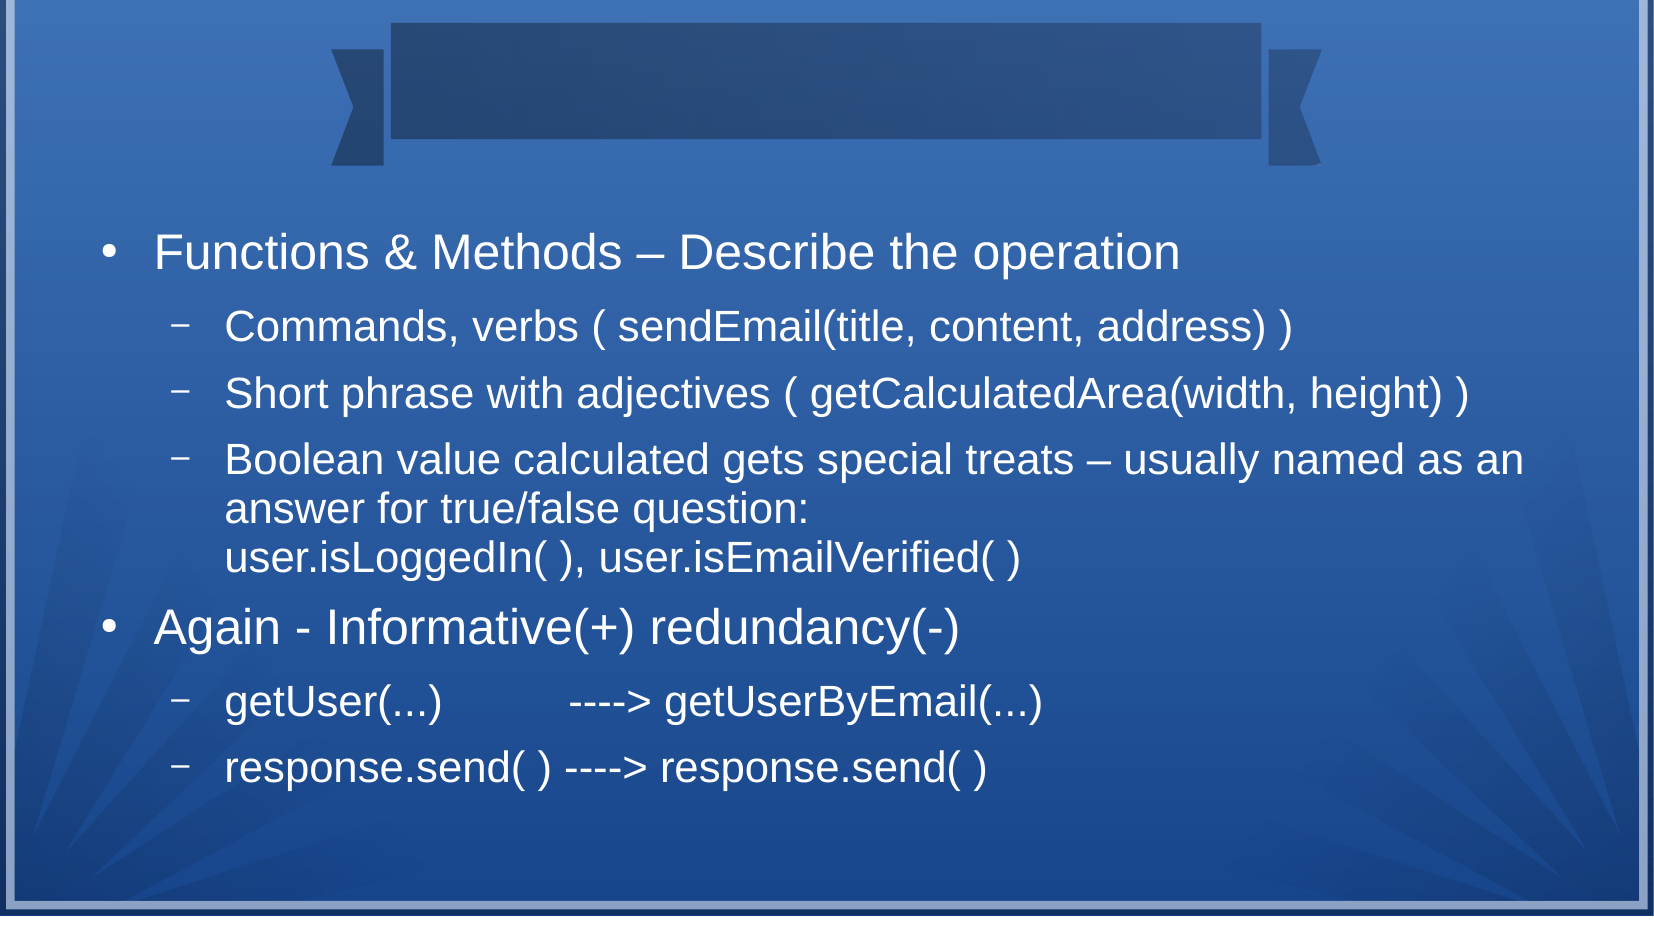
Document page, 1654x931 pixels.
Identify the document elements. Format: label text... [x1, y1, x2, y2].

list Functions & Methods – Describe the operation Commands, verbs ( sendEmail(title, content, address) ) Short phrase with adjectives ( getCalculatedArea(width, height) ) Boolean value calculated gets special treats – usually named as an answer for true/false question: user.isLoggedIn( ), user.isEmailVerified( ) Again - Informative(+) redundancy(-) getUser(...) ----> getUserByEmail(...) response.send( ) ----> response.send( ) [82, 224, 1571, 848]
